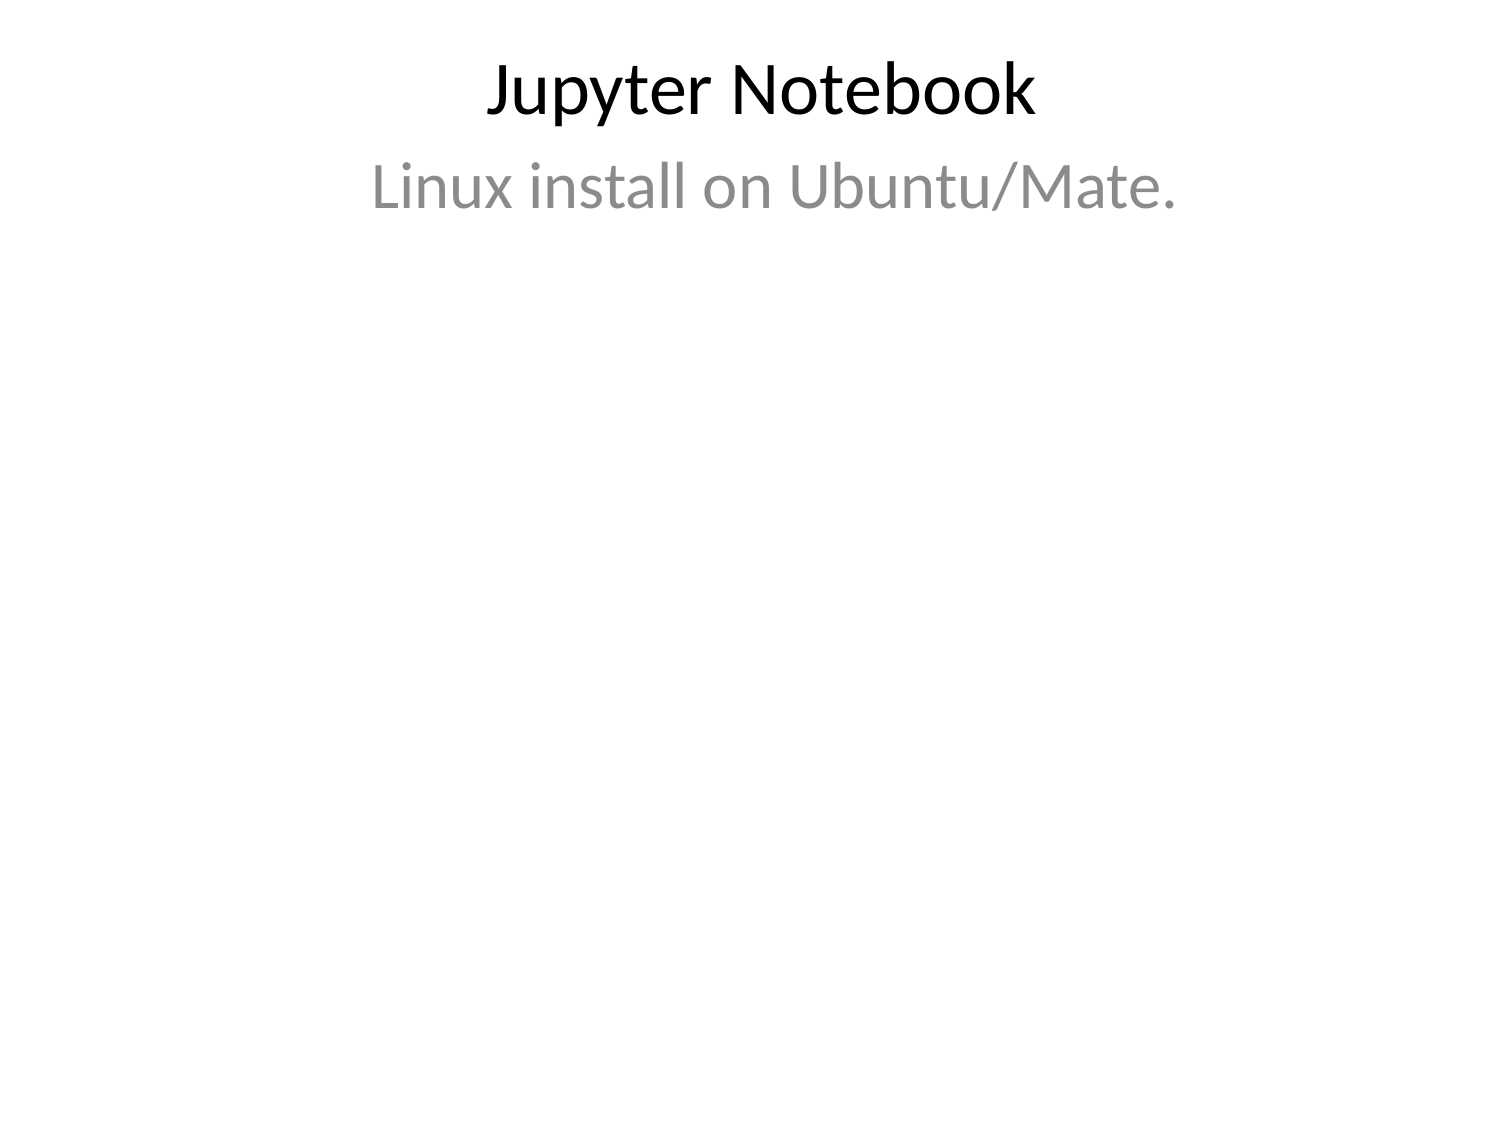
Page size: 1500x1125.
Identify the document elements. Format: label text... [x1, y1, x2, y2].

title Jupyter Notebook [123, 30, 1399, 134]
text_box Linux install on Ubuntu/Mate. [41, 134, 1436, 232]
